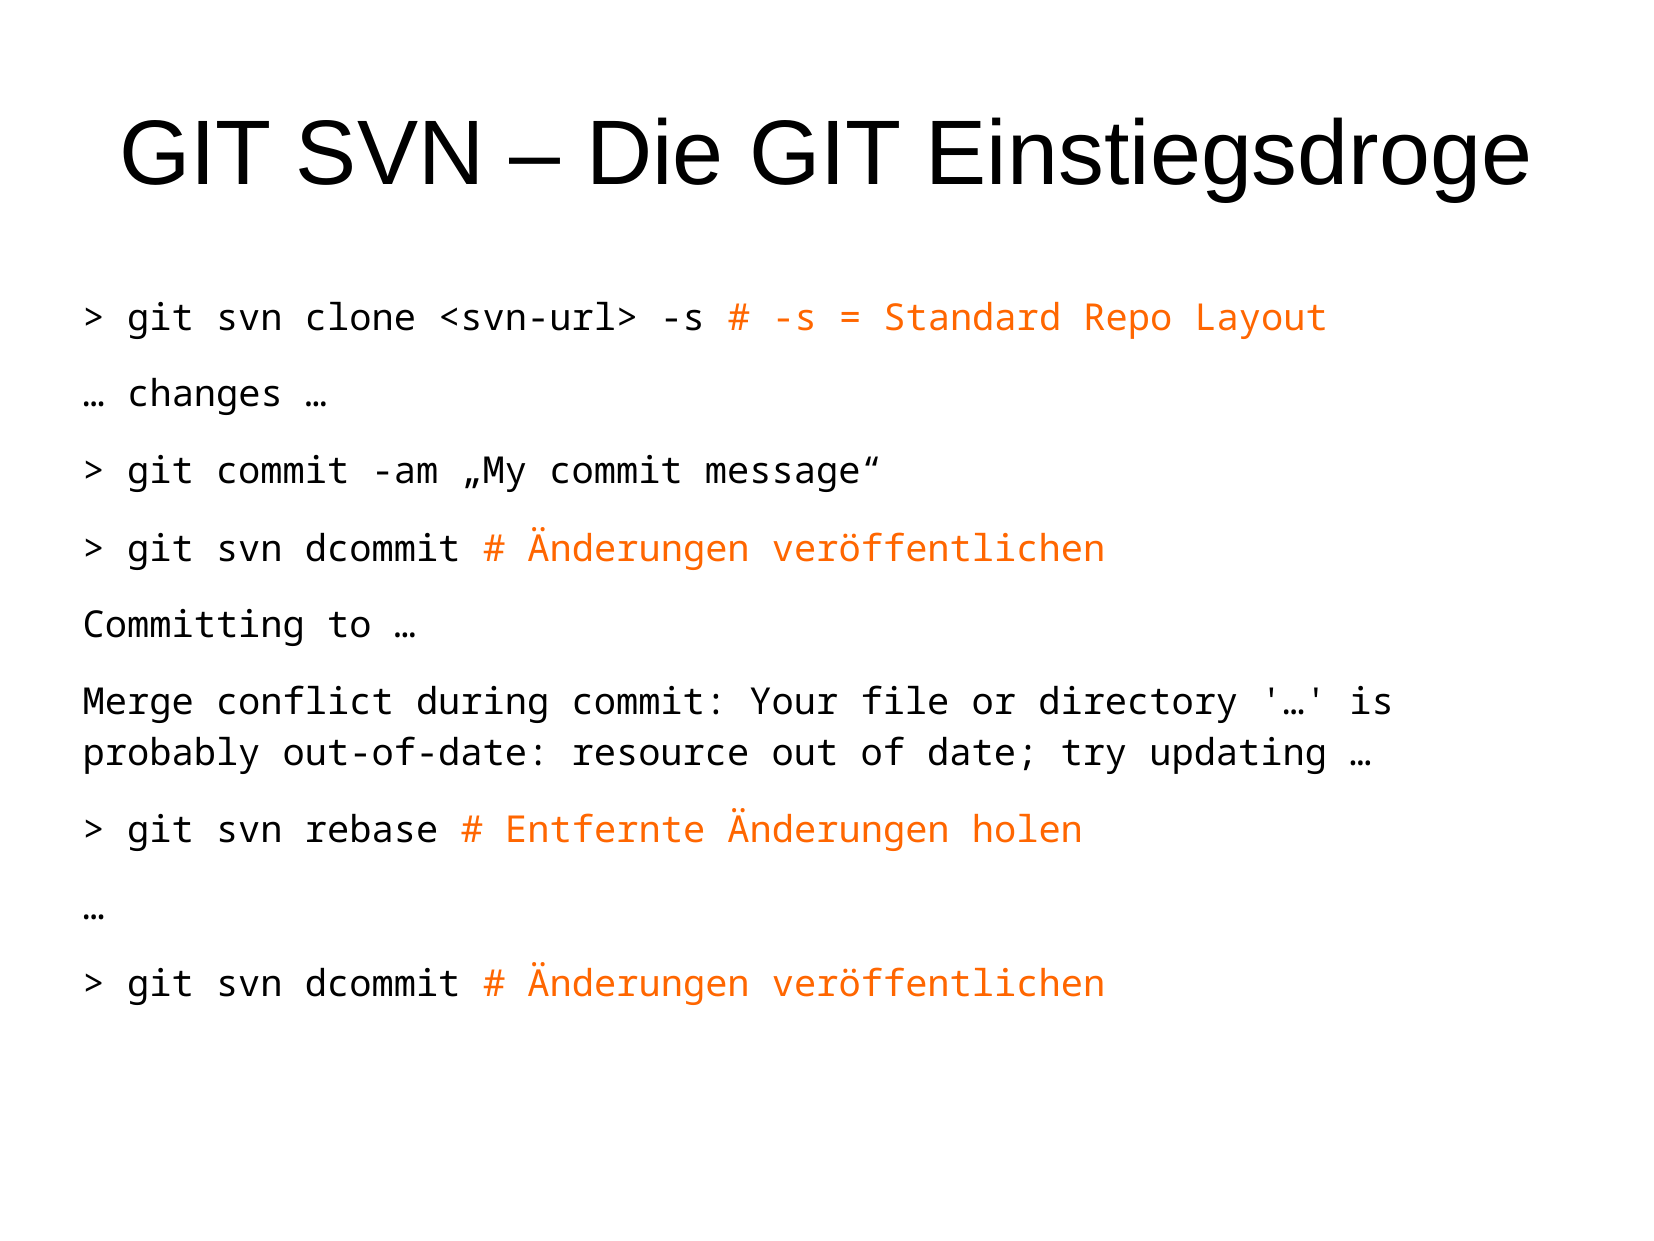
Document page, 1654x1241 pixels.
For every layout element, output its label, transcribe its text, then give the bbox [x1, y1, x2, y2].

list > git svn clone <svn-url> -s # -s = Standard Repo Layout … changes … > git commit -am „My commit message“ > git svn dcommit # Änderungen veröffentlichen Committing to … Merge conflict during commit: Your file or directory '…' is probably out-of-date: resource out of date; try updating … > git svn rebase # Entfernte Änderungen holen … > git svn dcommit # Änderungen veröffentlichen [82, 290, 1571, 1010]
title GIT SVN – Die GIT Einstiegsdroge [82, 49, 1571, 257]
